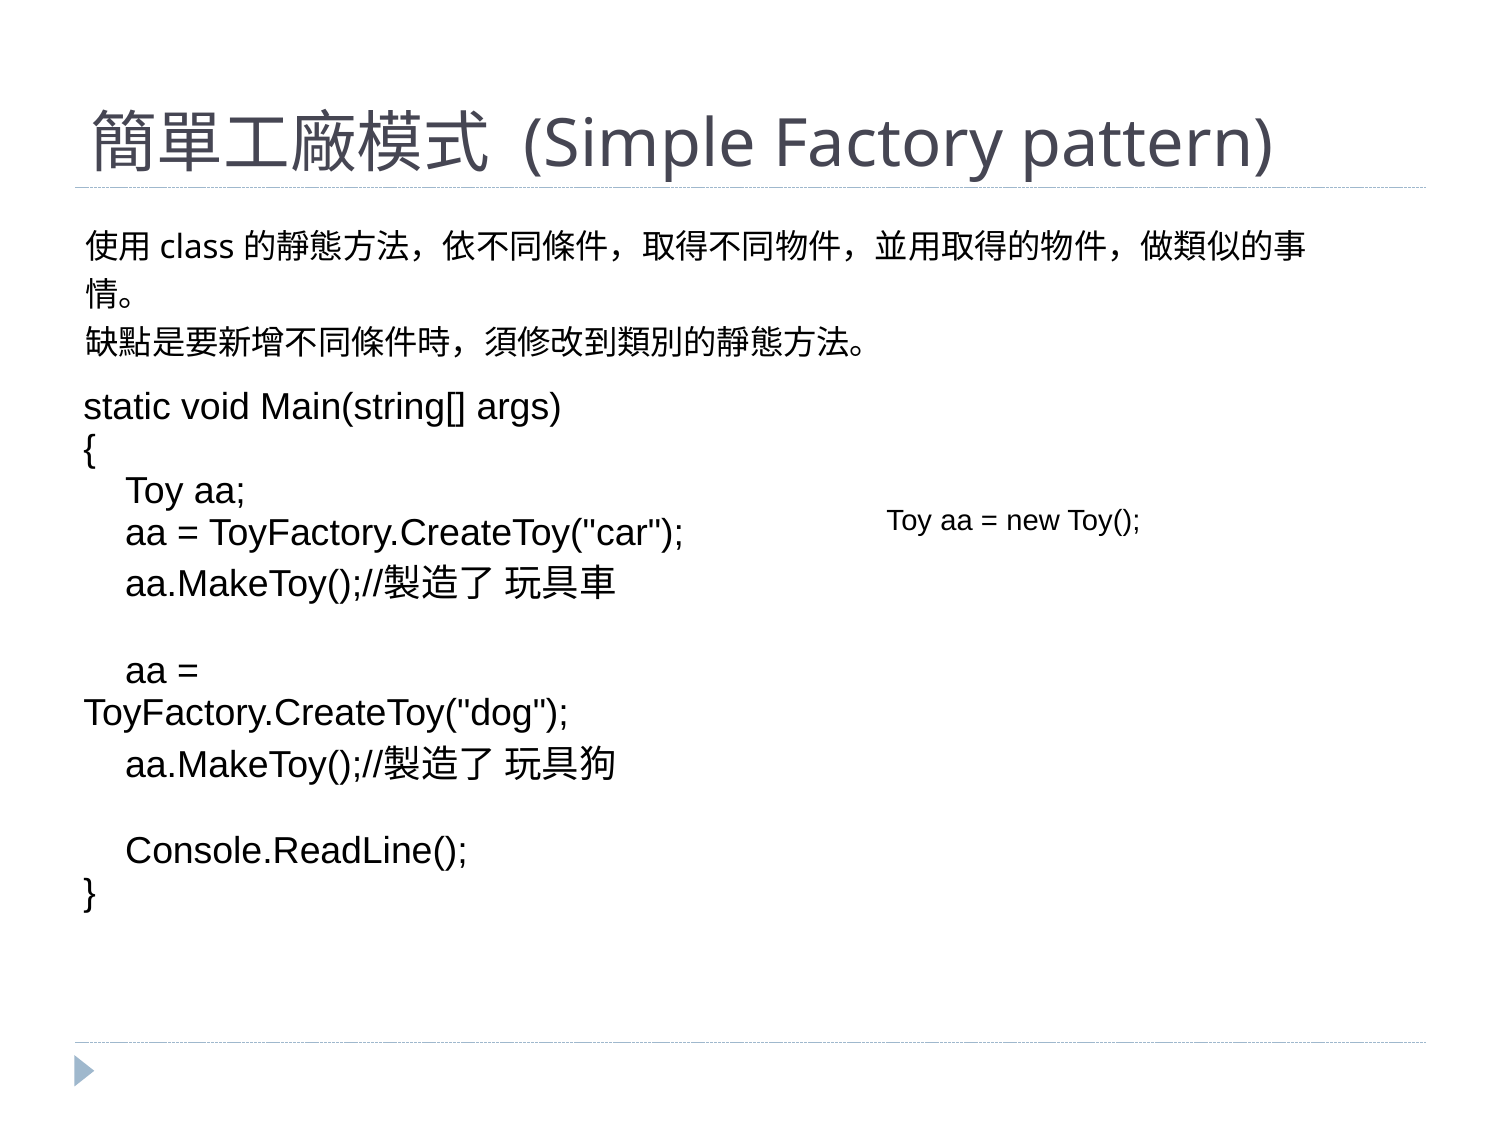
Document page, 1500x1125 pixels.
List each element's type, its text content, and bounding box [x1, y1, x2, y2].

title 簡單工廠模式 (Simple Factory pattern) [75, 25, 1426, 188]
text_box static void Main(string[] args) { Toy aa; aa = ToyFactory.CreateToy("car"); aa.MakeToy();//製造了 玩具車 aa = ToyFactory.CreateToy("dog"); aa.MakeToy();//製造了 玩具狗 Console.ReadLine(); } [68, 377, 709, 856]
text_box Toy aa = new Toy(); [838, 496, 1382, 576]
text_box 使用 class 的靜態方法，依不同條件，取得不同物件，並用取得的物件，做類似的事情。 缺點是要新增不同條件時，須修改到類別的靜態方法。 [70, 212, 1384, 364]
